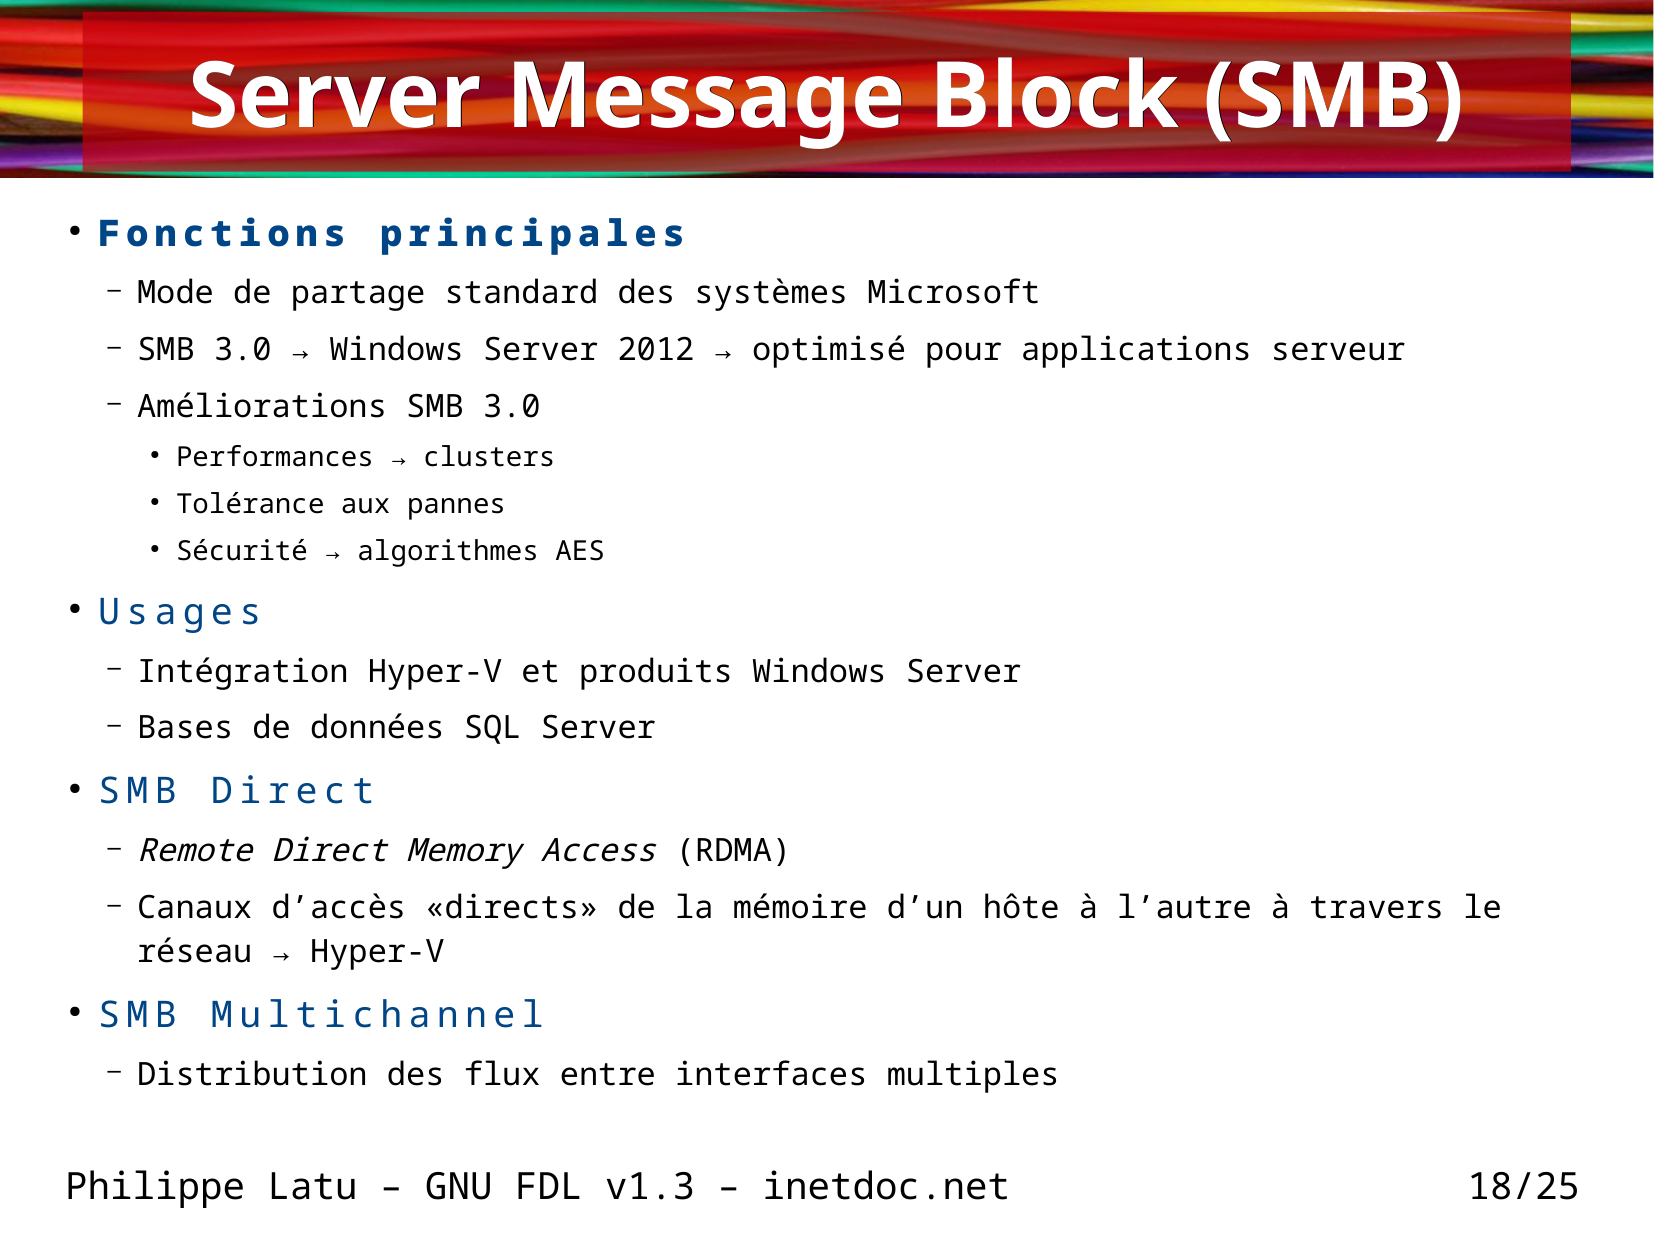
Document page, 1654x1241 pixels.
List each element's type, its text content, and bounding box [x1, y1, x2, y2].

picture [0, 0, 1654, 178]
title Server Message Block (SMB) [82, 11, 1571, 172]
list Fonctions principales Mode de partage standard des systèmes Microsoft SMB 3.0 → Windows Server 2012 → optimisé pour applications serveur Améliorations SMB 3.0 Performances → clusters Tolérance aux pannes Sécurité → algorithmes AES Usages Intégration Hyper-V et produits Windows Server Bases de données SQL Server SMB Direct Remote Direct Memory Access (RDMA) Canaux d’accès «directs» de la mémoire d’un hôte à l’autre à travers le réseau → Hyper-V SMB Multichannel Distribution des flux entre interfaces multiples [59, 206, 1571, 1098]
text_box Philippe Latu – GNU FDL v1.3 – inetdoc.net <numéro>/25 [59, 1133, 1595, 1237]
